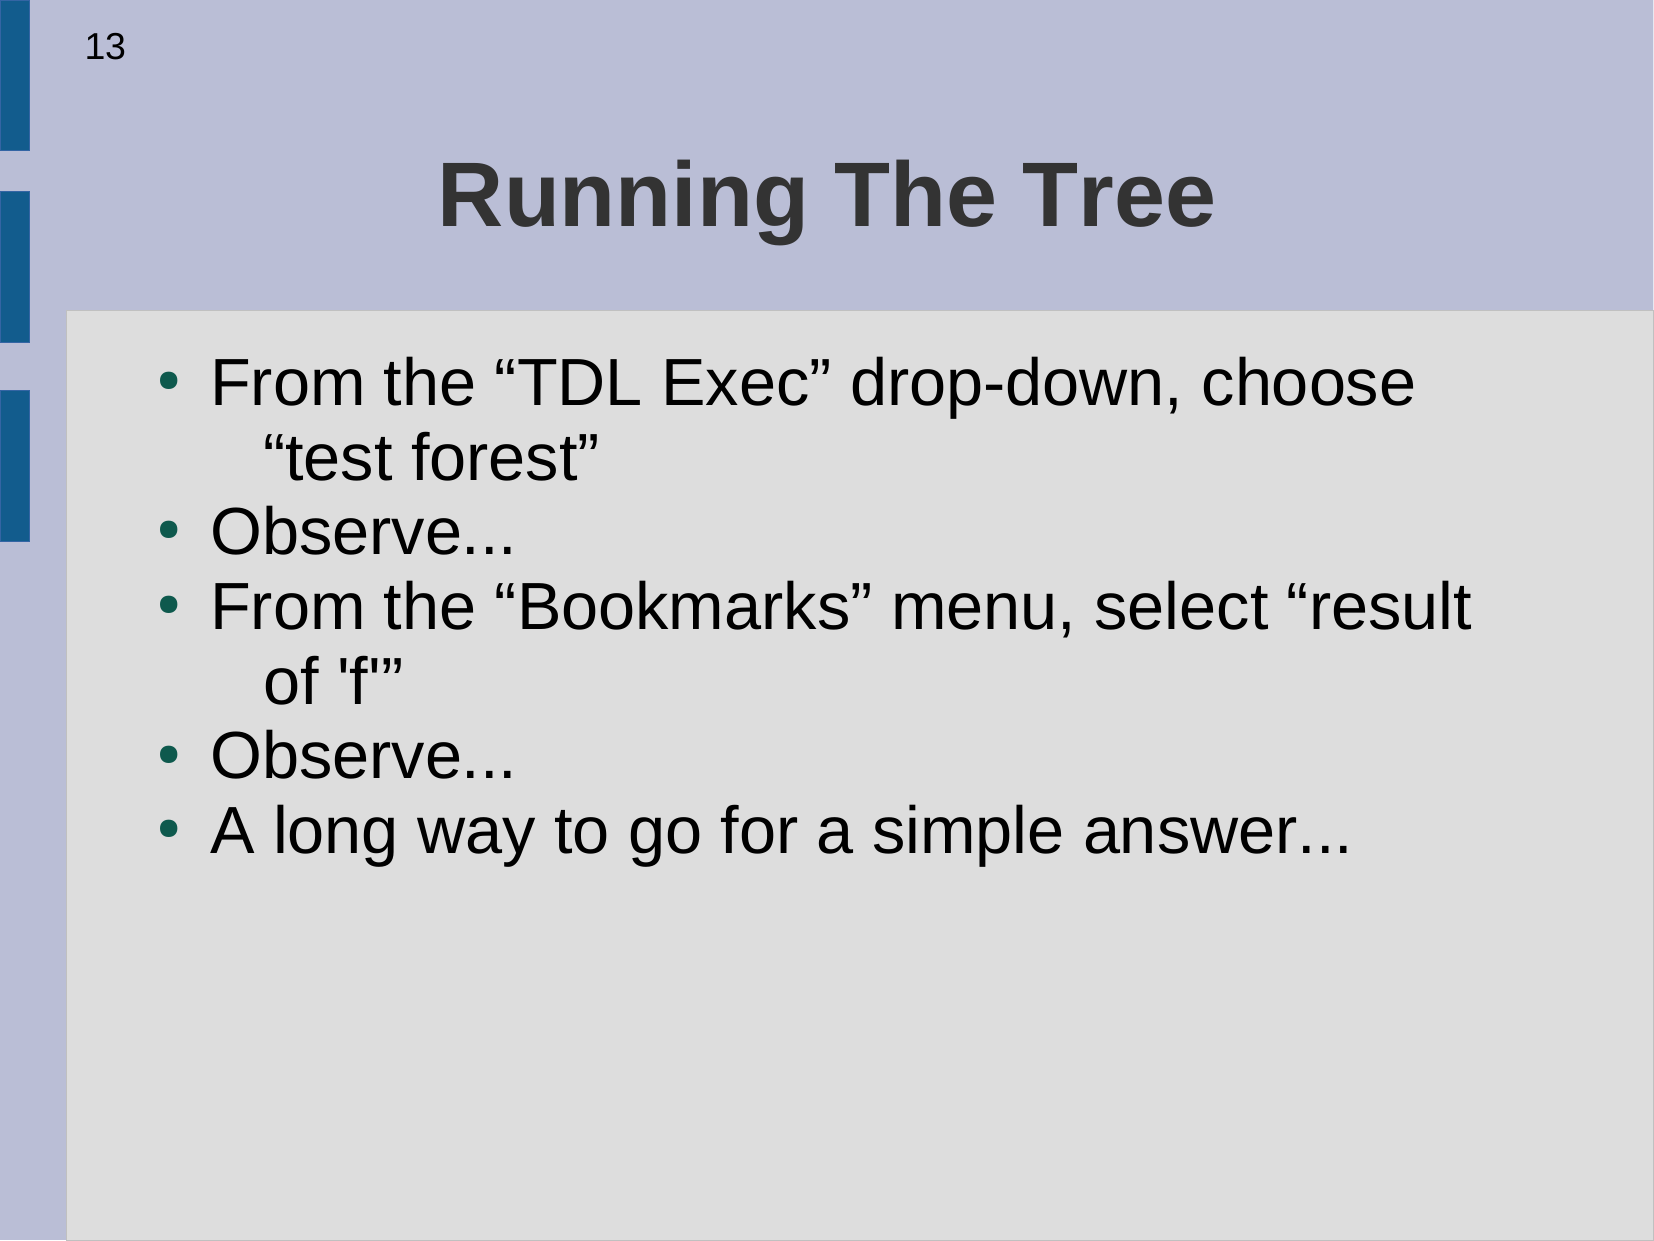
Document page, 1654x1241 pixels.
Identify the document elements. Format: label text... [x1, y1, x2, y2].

list From the “TDL Exec” drop-down, choose “test forest” Observe... From the “Bookmarks” menu, select “result of 'f'” Observe... A long way to go for a simple answer... [121, 344, 1534, 1127]
text_box <number> [69, 18, 271, 92]
title Running The Tree [121, 91, 1534, 299]
